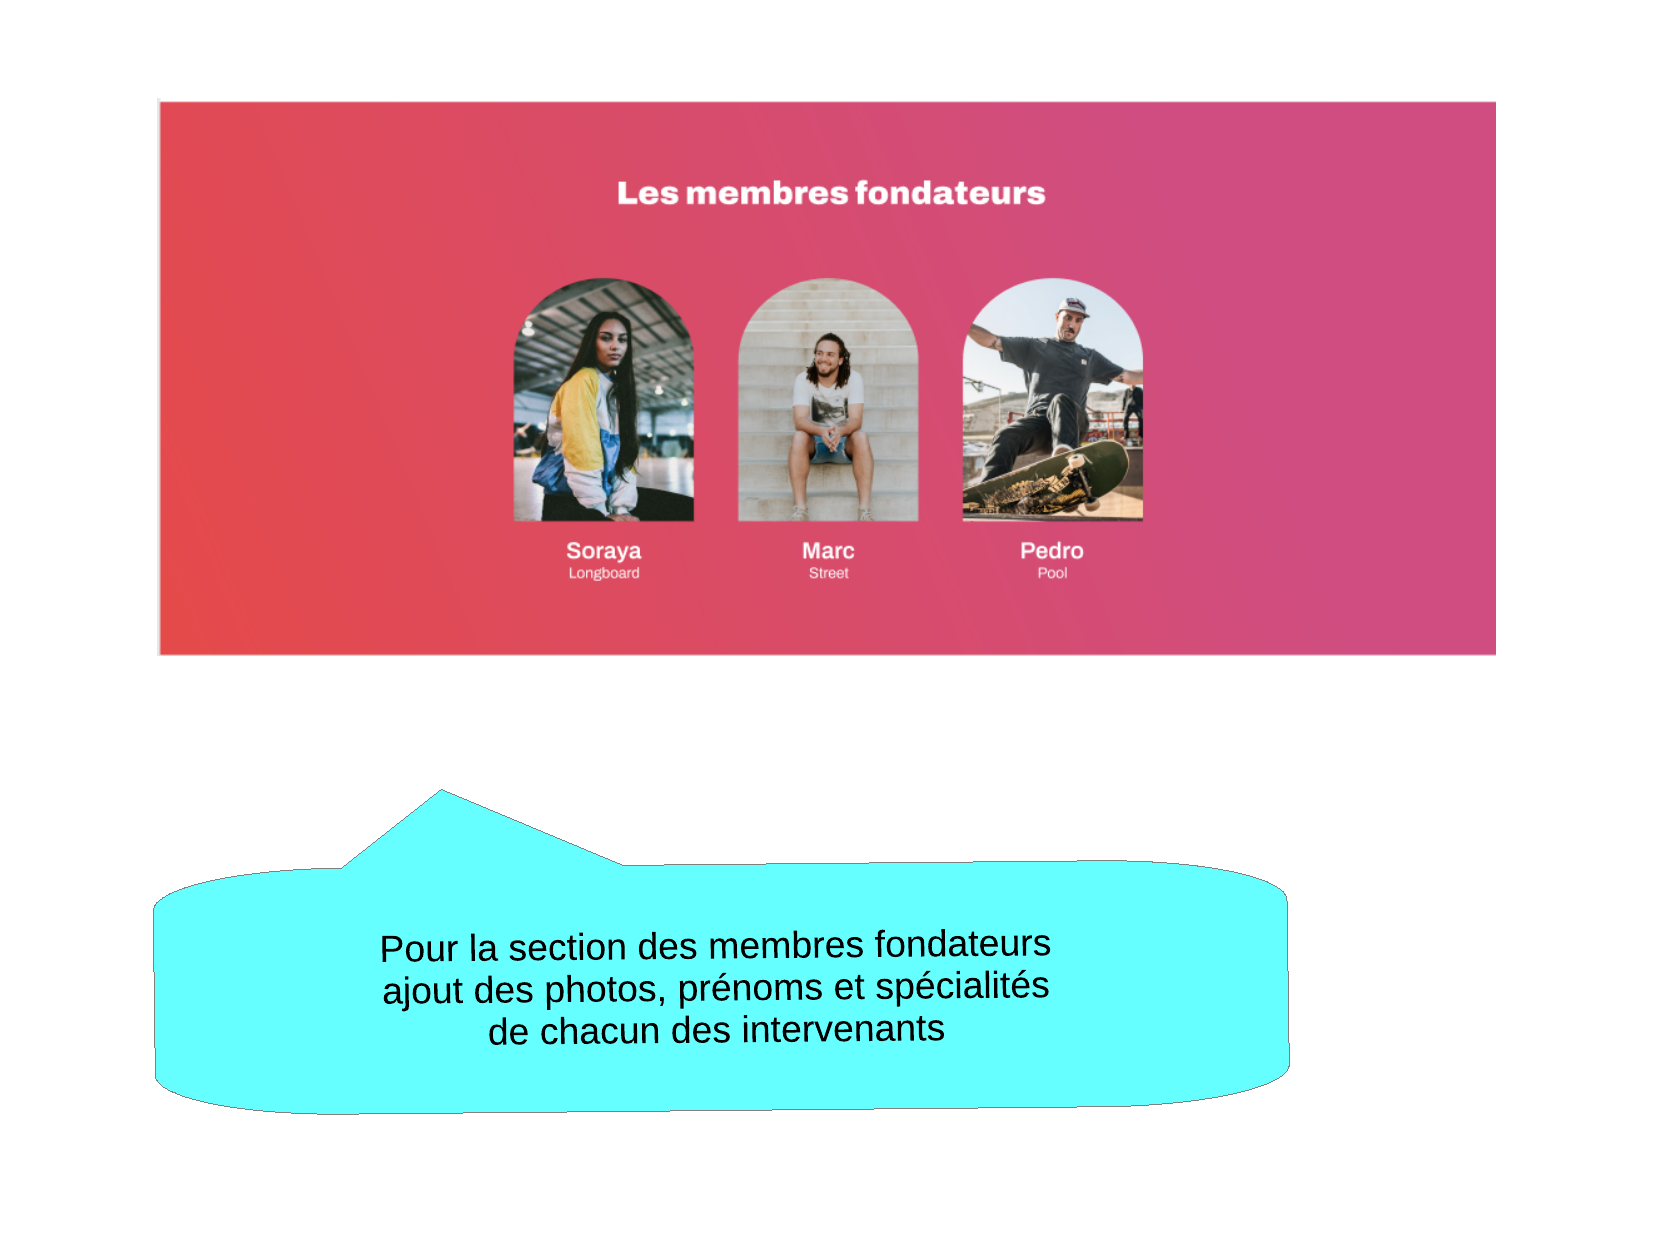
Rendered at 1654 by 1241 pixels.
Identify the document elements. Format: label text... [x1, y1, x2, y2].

picture [157, 98, 1496, 656]
text_box Pour la section des membres fondateurs ajout des photos, prénoms et spécialités de chacun des intervenants [153, 789, 1290, 1115]
